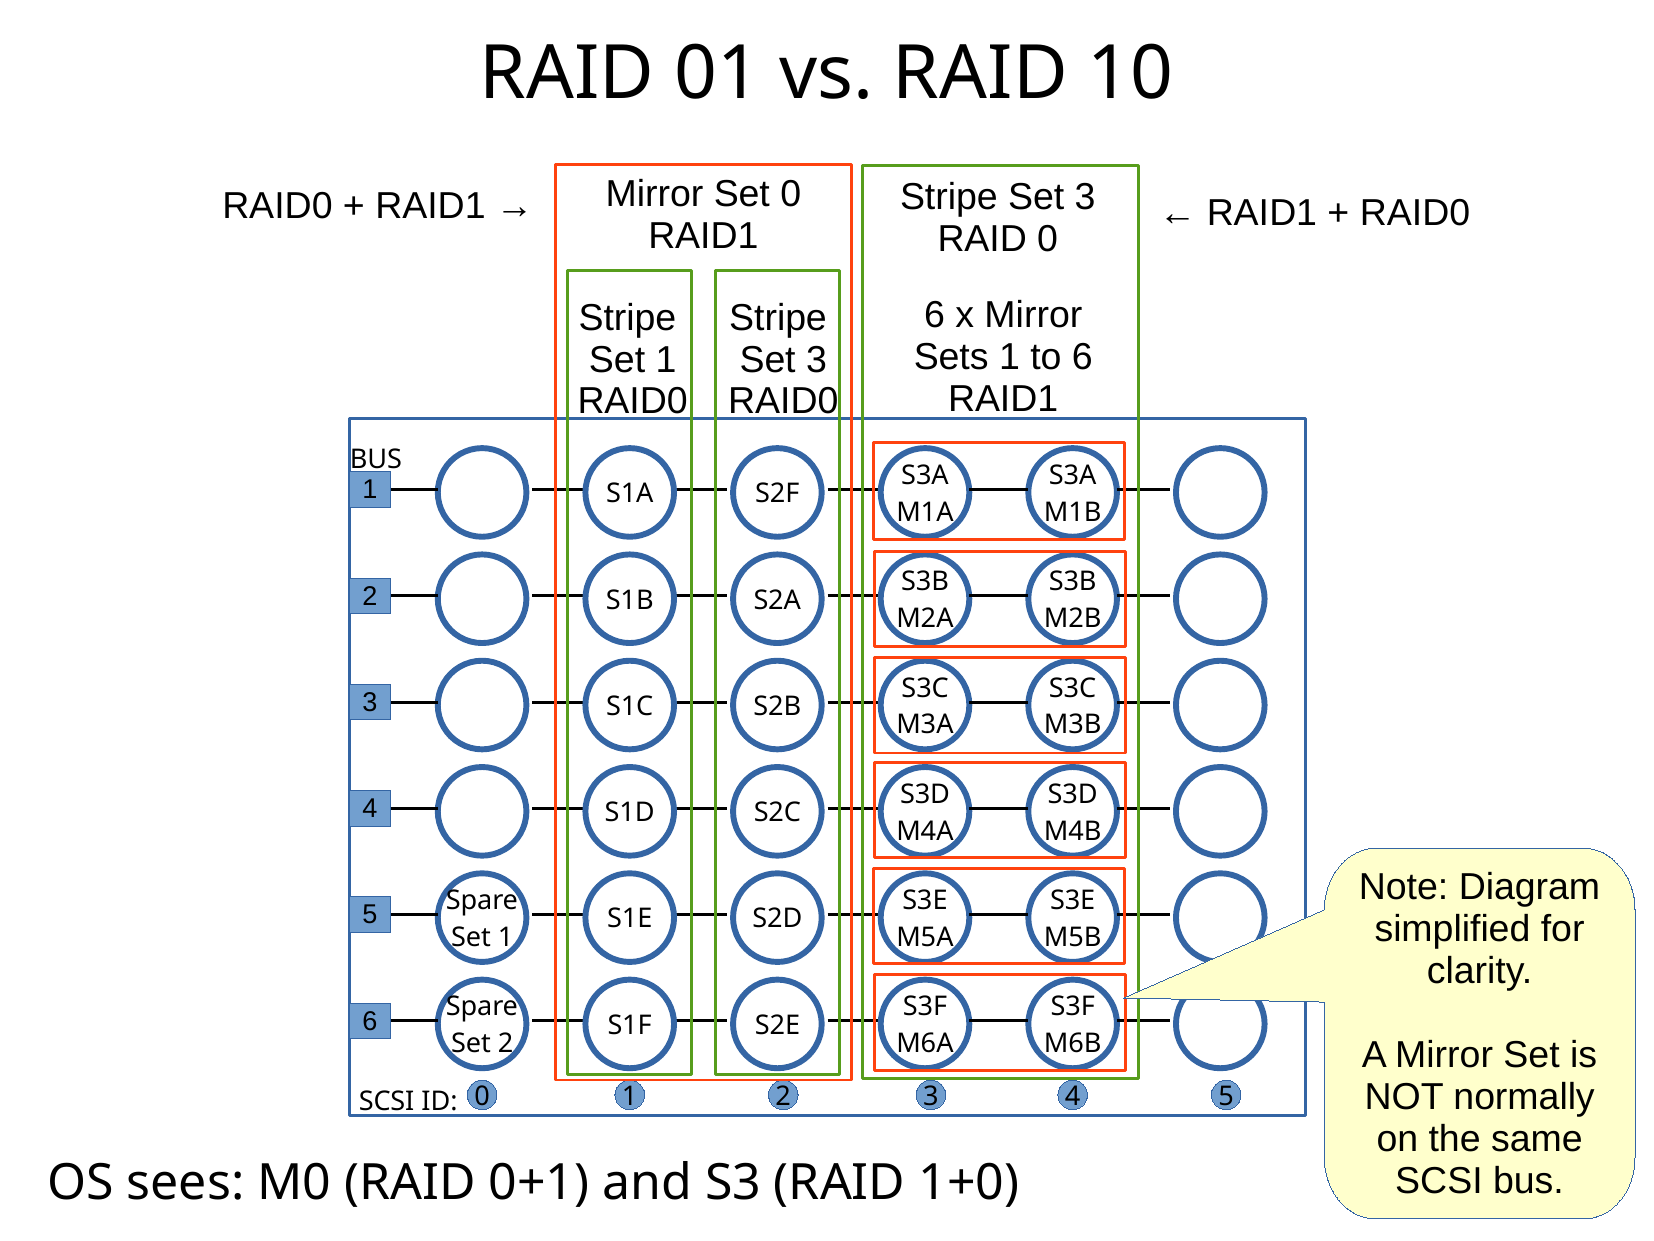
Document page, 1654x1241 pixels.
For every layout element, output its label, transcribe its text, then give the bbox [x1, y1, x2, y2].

text_box 3 [349, 684, 391, 720]
title RAID 01 vs. RAID 10 [82, 23, 1571, 117]
text_box S1F [585, 979, 675, 1069]
text_box S3B M2A [880, 554, 970, 644]
text_box S3E M5A [880, 873, 970, 962]
text_box 3 [916, 1080, 946, 1110]
text_box S2B [733, 660, 822, 750]
text_box 6 [349, 1003, 391, 1039]
text_box Mirror Set 0 RAID1 [555, 164, 852, 264]
text_box 2 [349, 578, 391, 614]
text_box 6 x Mirror Sets 1 to 6 RAID1 [868, 286, 1139, 429]
text_box S3D M4B [1028, 767, 1117, 856]
text_box Spare Set 2 [437, 979, 527, 1069]
text_box S3D M4A [880, 767, 970, 856]
text_box Stripe Set 3 RAID0 [841, 288, 850, 437]
title OS sees: M0 (RAID 0+1) and S3 (RAID 1+0) [47, 1133, 1619, 1227]
text_box S1A [585, 448, 675, 537]
text_box Spare Set 1 [437, 873, 527, 962]
text_box RAID0 + RAID1 → [135, 177, 549, 236]
text_box Stripe Set 3 RAID0 [717, 288, 838, 437]
text_box S2F [733, 448, 822, 537]
text_box 5 [1211, 1080, 1241, 1110]
text_box 1 [614, 1081, 645, 1110]
text_box 1 [349, 478, 391, 508]
text_box 0 [480, 1080, 497, 1110]
text_box S1E [585, 873, 675, 962]
text_box Stripe Set 3 RAID0 [853, 288, 858, 437]
text_box S1C [585, 660, 675, 750]
text_box ← RAID1 + RAID0 [1141, 183, 1496, 256]
text_box S3B M2B [1028, 554, 1117, 644]
text_box S3C M3B [1028, 660, 1117, 750]
text_box 2 [768, 1081, 799, 1110]
text_box S3E M5B [1028, 873, 1117, 962]
text_box S3F M6A [880, 979, 970, 1069]
text_box Note: Diagram simplified for clarity. A Mirror Set is NOT normally on the same SCSI bus. [1123, 848, 1636, 1219]
text_box Stripe Set 3 RAID 0 [863, 168, 1133, 268]
text_box Stripe Set 3 RAID0 [709, 288, 714, 437]
text_box S1B [585, 554, 675, 644]
text_box 0 [480, 1087, 486, 1103]
text_box SCSI ID: [337, 1074, 480, 1119]
text_box 4 [349, 790, 391, 827]
text_box S2D [733, 873, 822, 962]
text_box S3F M6B [1028, 979, 1117, 1069]
text_box S3A M1B [1028, 448, 1117, 537]
text_box S3A M1A [880, 448, 970, 537]
text_box S1D [585, 767, 675, 856]
text_box S2E [733, 979, 822, 1069]
text_box BUS [331, 432, 421, 478]
text_box S3C M3A [880, 660, 970, 750]
text_box Stripe Set 1 RAID0 [561, 288, 704, 437]
text_box S2C [733, 767, 822, 856]
text_box 4 [1057, 1080, 1088, 1110]
text_box S2A [733, 554, 822, 644]
text_box 5 [349, 896, 391, 933]
